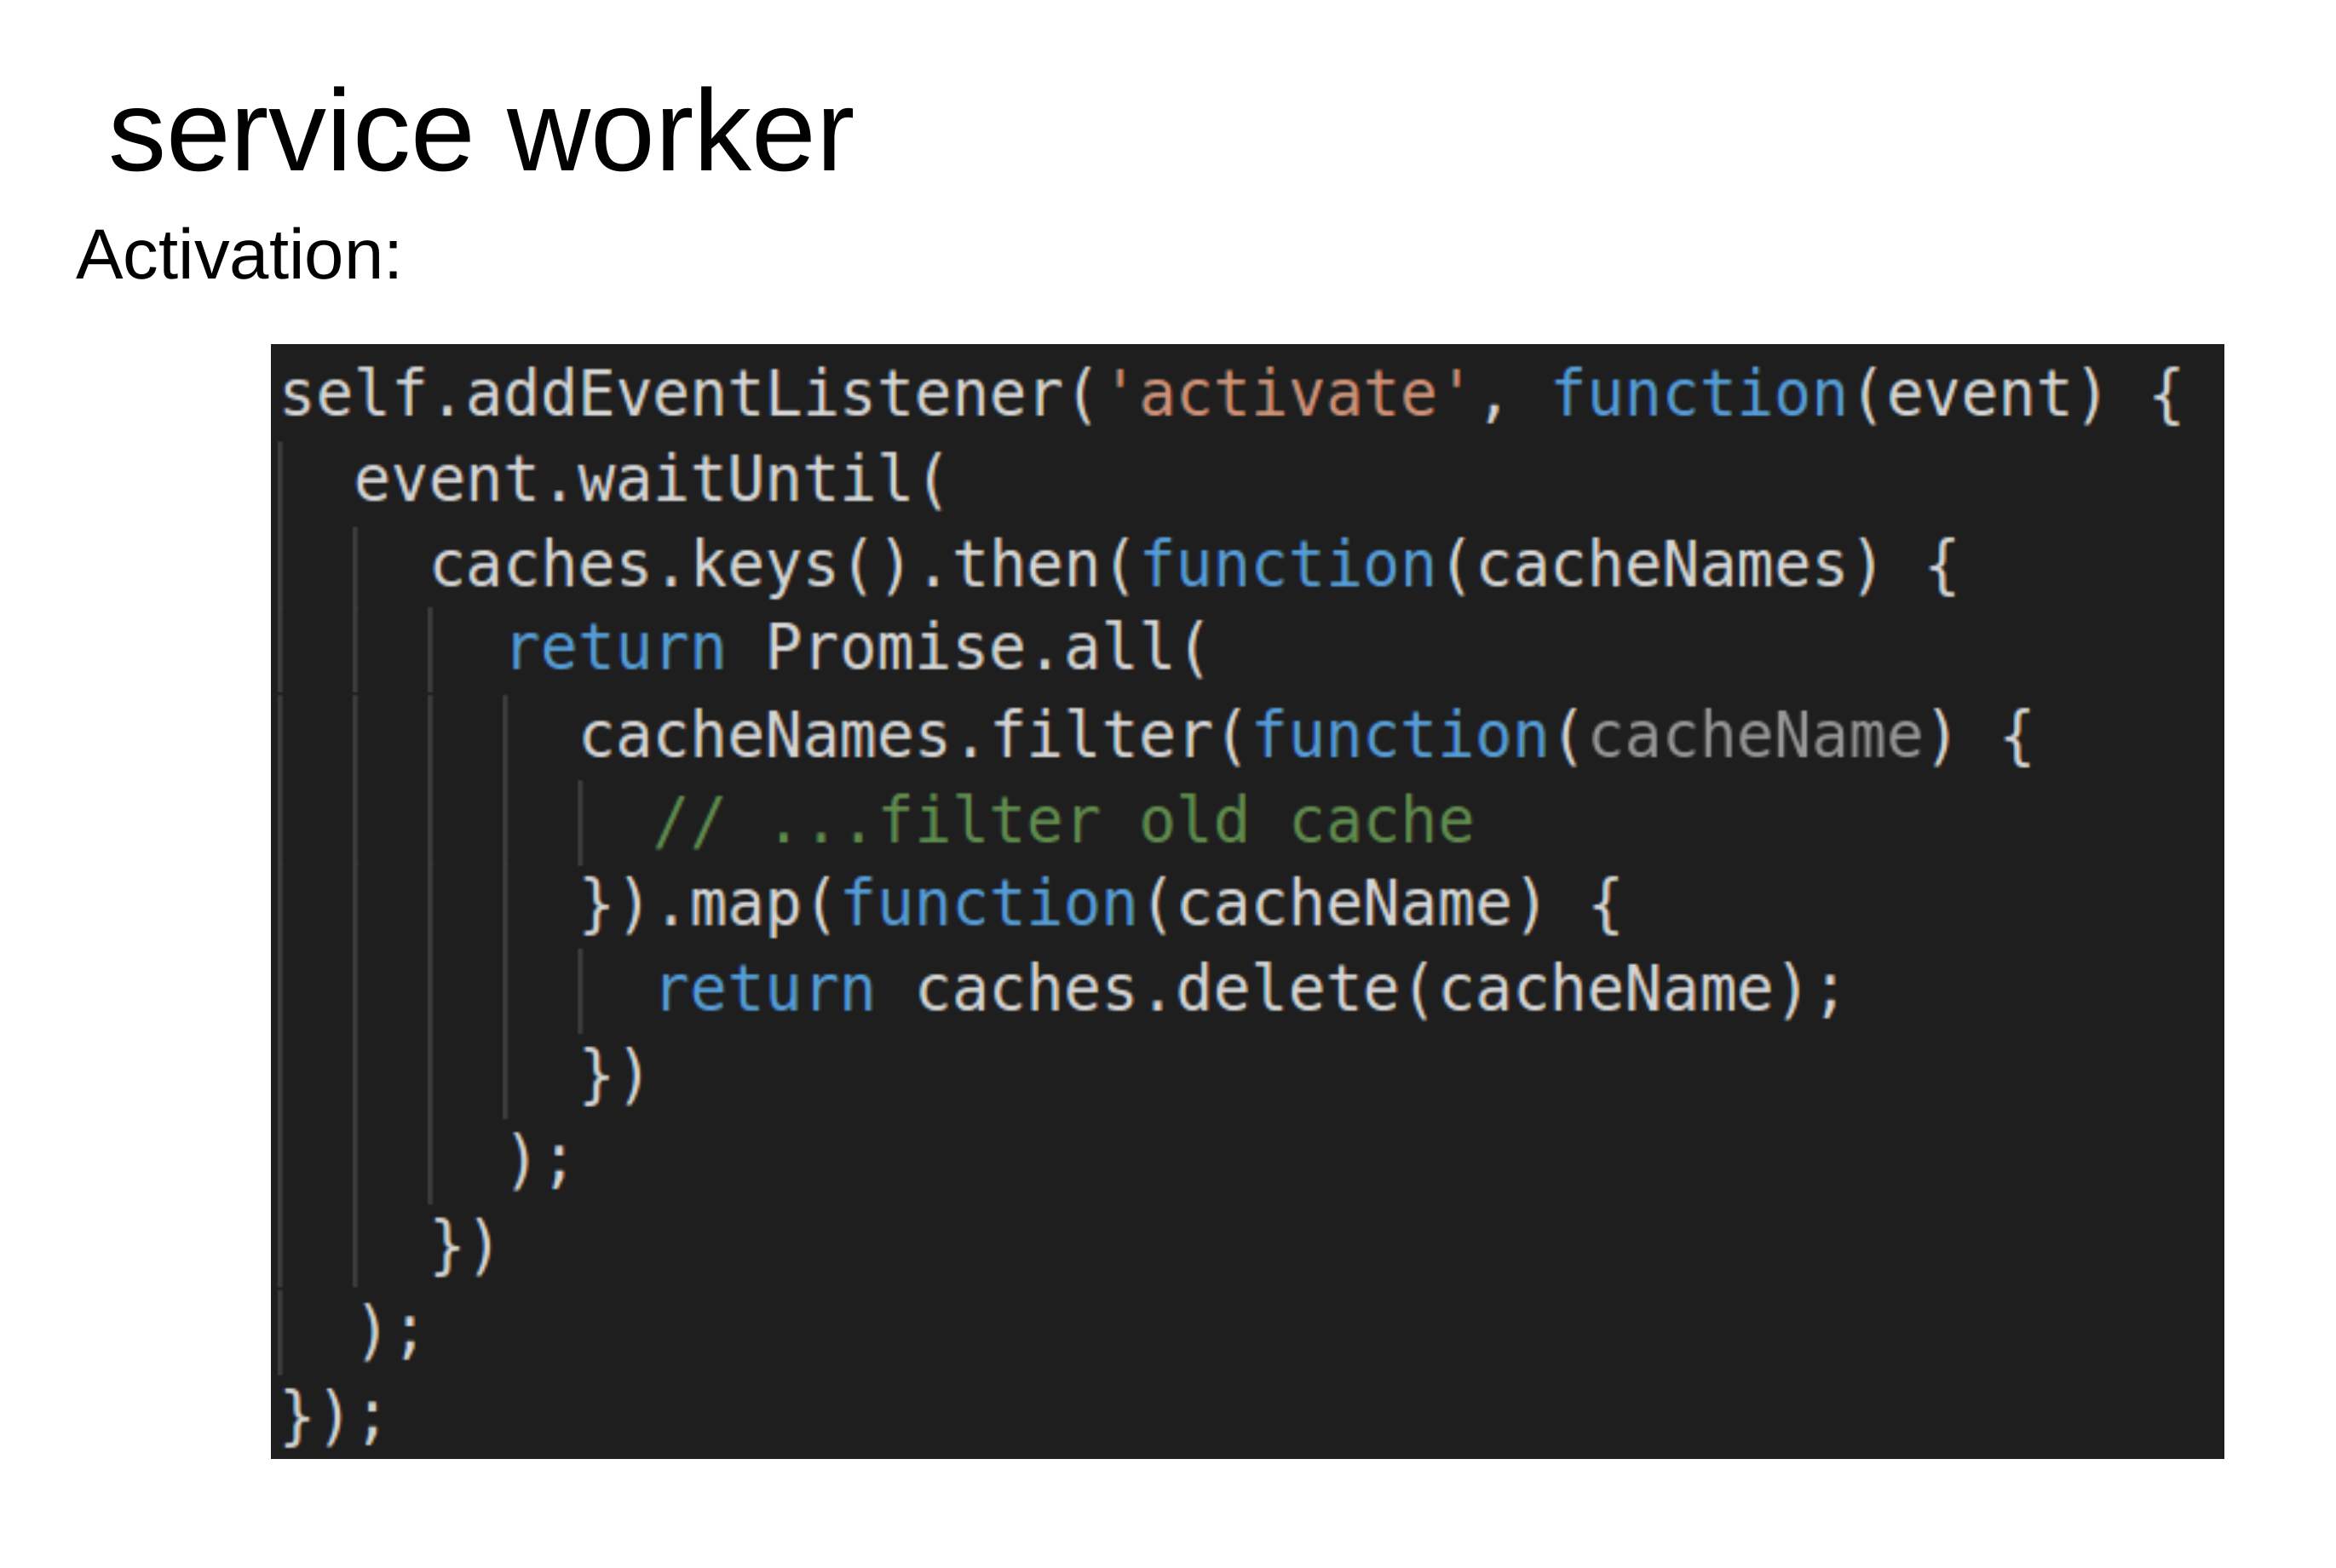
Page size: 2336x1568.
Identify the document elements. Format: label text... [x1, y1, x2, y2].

text_box Activation: [63, 208, 806, 360]
title service worker [0, 0, 964, 324]
picture [271, 344, 2224, 1459]
